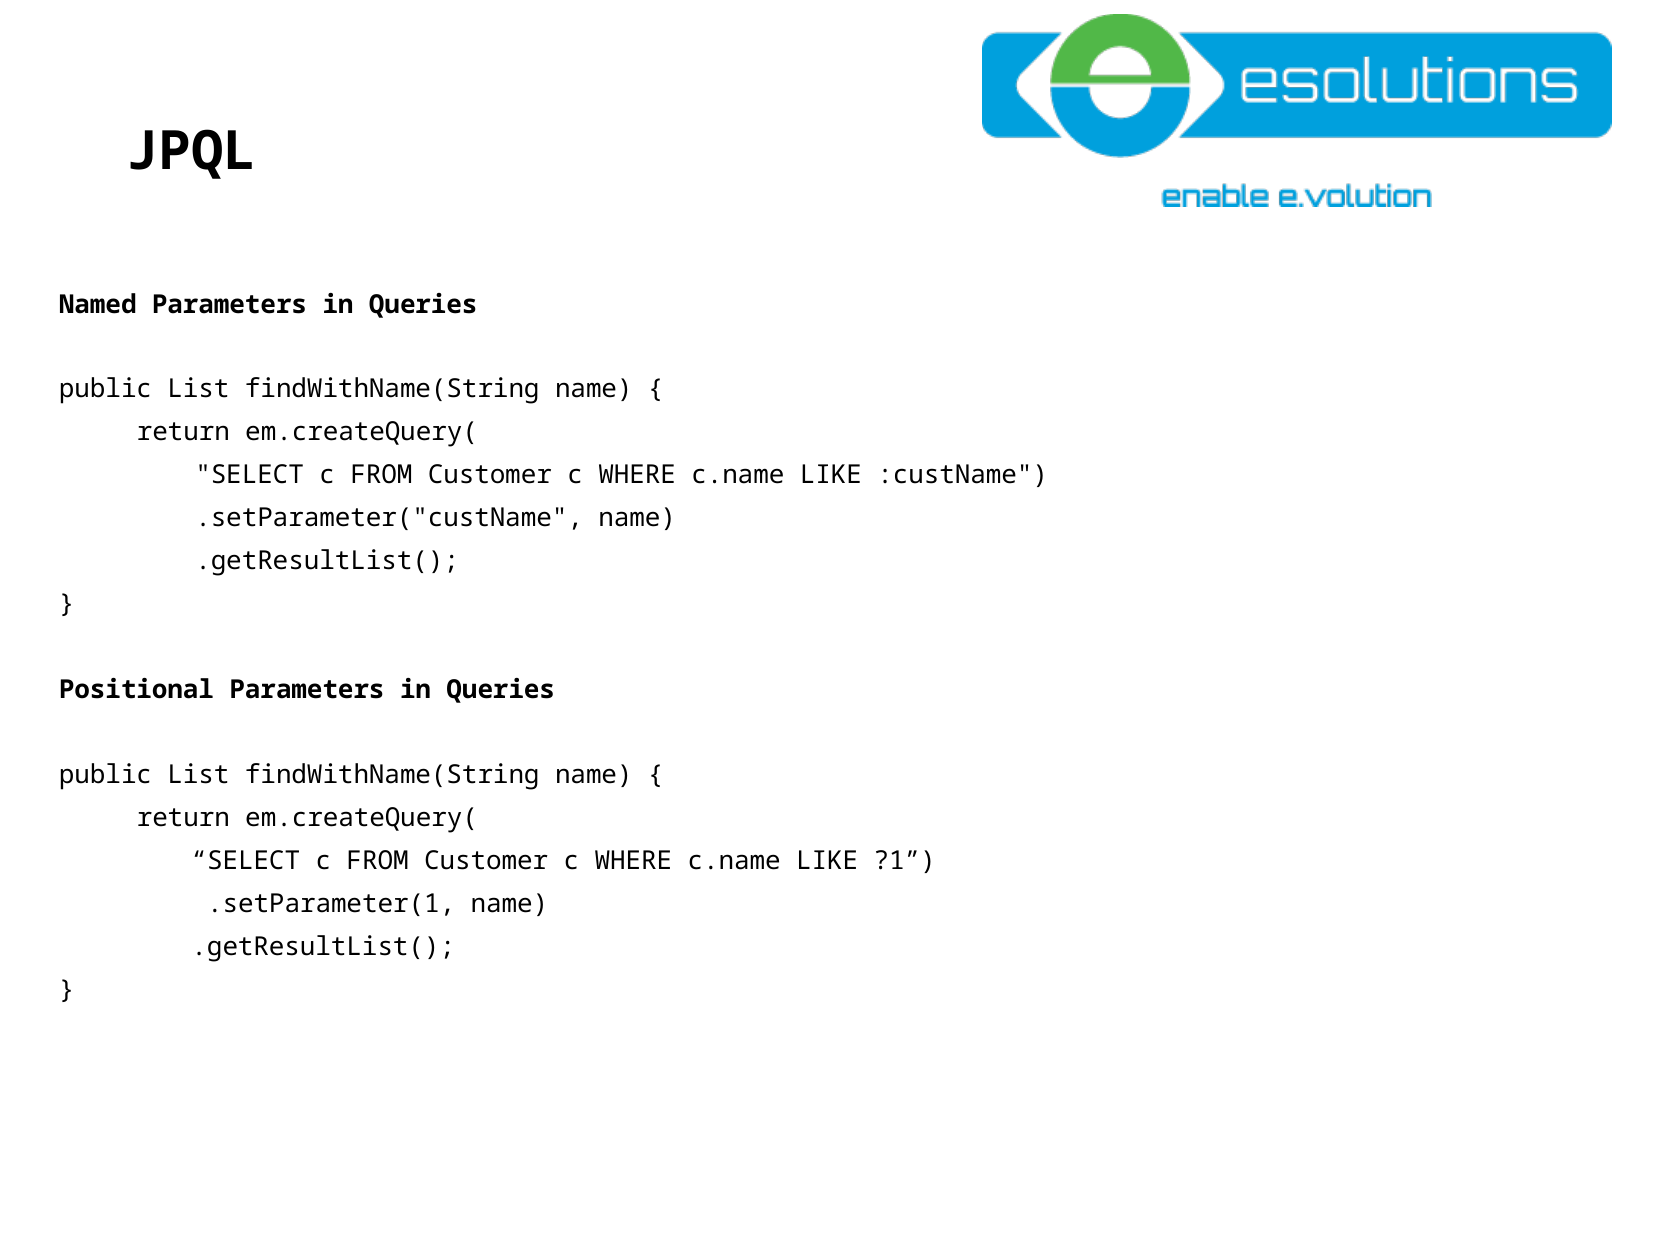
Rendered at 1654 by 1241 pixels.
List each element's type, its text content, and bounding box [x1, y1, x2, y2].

picture [1254, 193, 1265, 197]
picture [1283, 193, 1293, 197]
picture [1364, 57, 1376, 102]
picture [1417, 193, 1427, 207]
list Named Parameters in Queries public List findWithName(String name) { return em.createQuery( "SELECT c FROM Customer c WHERE c.name LIKE :custName") .setParameter("custName", name) .getResultList(); } Positional Parameters in Queries public List findWithName(String name) { return em.createQuery( “SELECT c FROM Customer c WHERE c.name LIKE ?1”) .setParameter(1, name) .getResultList(); } [58, 285, 1571, 1010]
picture [1283, 68, 1318, 102]
picture [1187, 193, 1196, 207]
picture [1324, 68, 1359, 102]
picture [1447, 68, 1453, 102]
picture [982, 14, 1612, 207]
picture [1167, 193, 1177, 197]
picture [1226, 193, 1236, 203]
picture [1542, 68, 1578, 102]
title JPQL [90, 56, 915, 240]
title [82, 49, 1571, 257]
picture [1460, 68, 1495, 102]
picture [1242, 68, 1277, 102]
picture [1501, 68, 1536, 102]
picture [1382, 68, 1418, 102]
picture [1397, 193, 1408, 203]
picture [1423, 57, 1442, 102]
